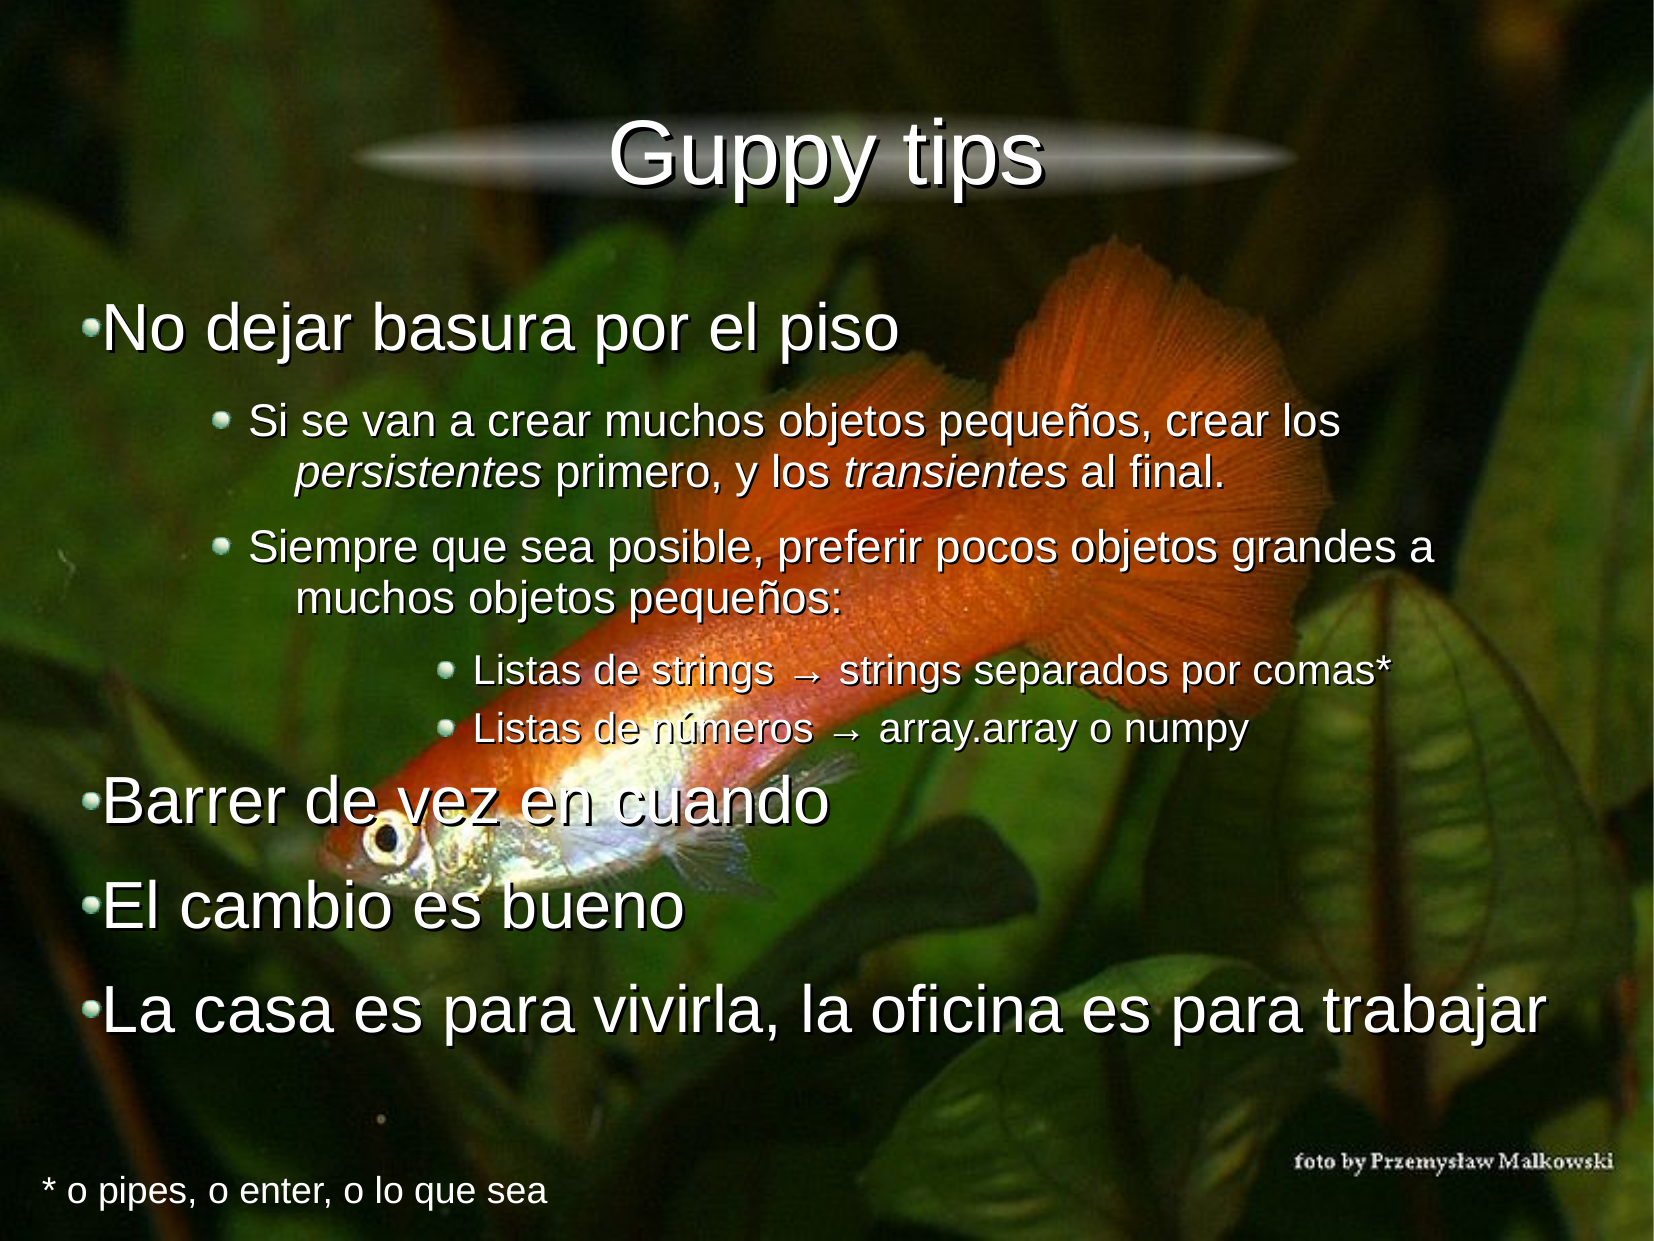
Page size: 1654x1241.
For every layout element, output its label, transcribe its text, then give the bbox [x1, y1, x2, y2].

picture [0, 0, 1654, 1241]
text_box * o pipes, o enter, o lo que sea [27, 1162, 563, 1220]
list No dejar basura por el piso Si se van a crear muchos objetos pequeños, crear los persistentes primero, y los transientes al final. Siempre que sea posible, preferir pocos objetos grandes a muchos objetos pequeños: Listas de strings → strings separados por comas* Listas de números → array.array o numpy Barrer de vez en cuando El cambio es bueno La casa es para vivirla, la oficina es para trabajar [82, 290, 1571, 1094]
title Guppy tips [82, 49, 1571, 257]
